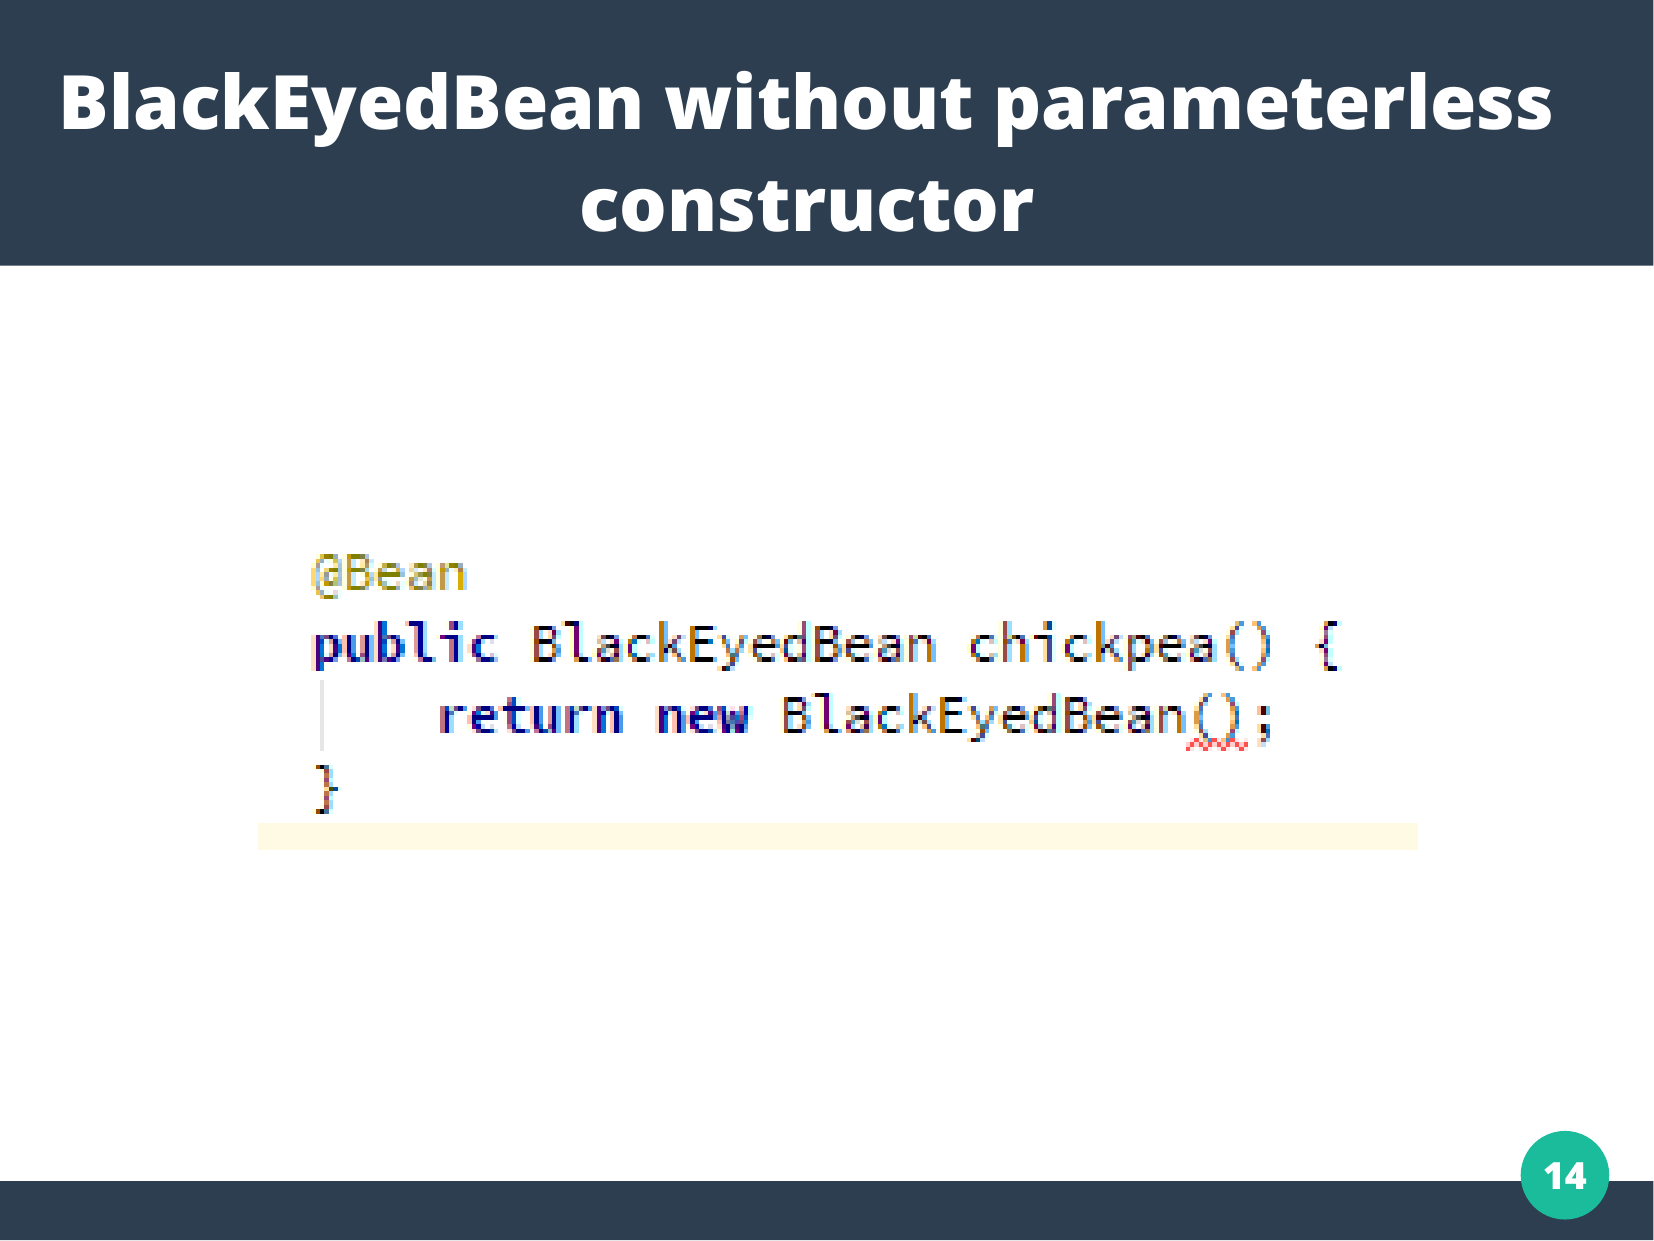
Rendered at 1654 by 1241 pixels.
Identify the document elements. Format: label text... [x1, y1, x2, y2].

picture [258, 519, 1418, 850]
title BlackEyedBean without parameterless constructor [59, 49, 1595, 207]
